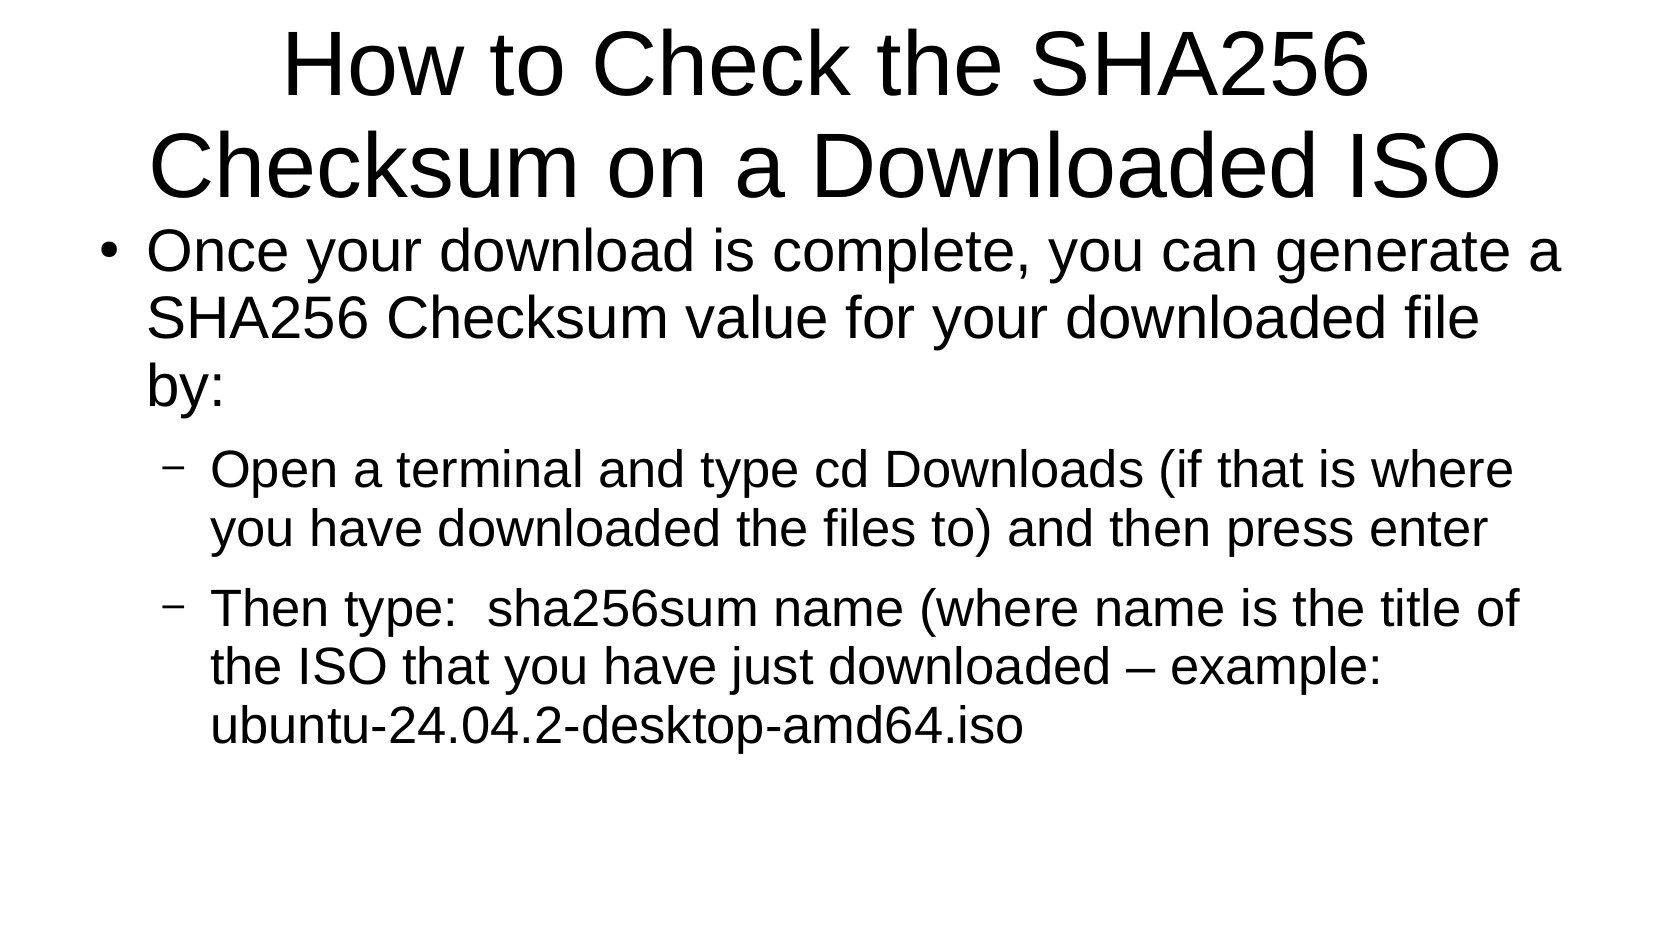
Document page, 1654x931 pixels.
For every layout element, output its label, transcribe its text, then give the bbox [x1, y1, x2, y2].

title How to Check the SHA256 Checksum on a Downloaded ISO [82, 12, 1571, 217]
list Once your download is complete, you can generate a SHA256 Checksum value for your downloaded file by: Open a terminal and type cd Downloads (if that is where you have downloaded the files to) and then press enter Then type: sha256sum name (where name is the title of the ISO that you have just downloaded – example: ubuntu-24.04.2-desktop-amd64.iso [82, 217, 1571, 758]
